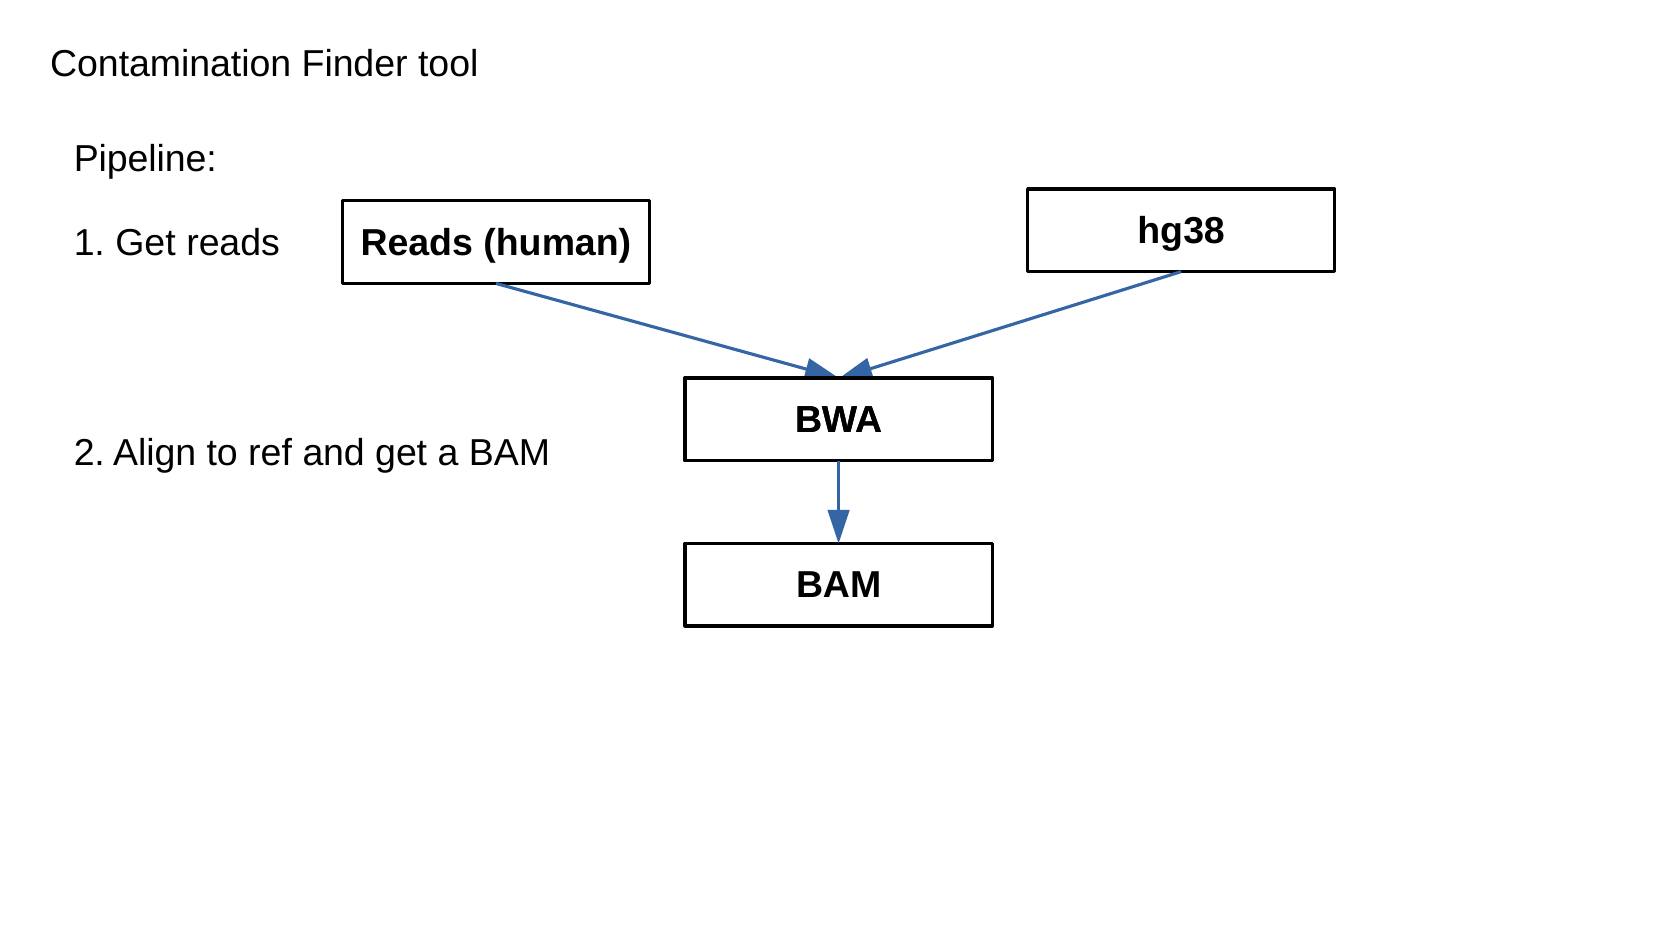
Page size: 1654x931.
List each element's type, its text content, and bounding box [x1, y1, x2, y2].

text_box Reads (human) [342, 200, 650, 284]
text_box Pipeline: 1. Get reads 2. Align to ref and get a BAM [59, 129, 1619, 649]
text_box hg38 [1027, 188, 1335, 272]
text_box BWA [685, 377, 993, 461]
text_box BAM [685, 543, 993, 626]
text_box Contamination Finder tool [35, 35, 494, 93]
